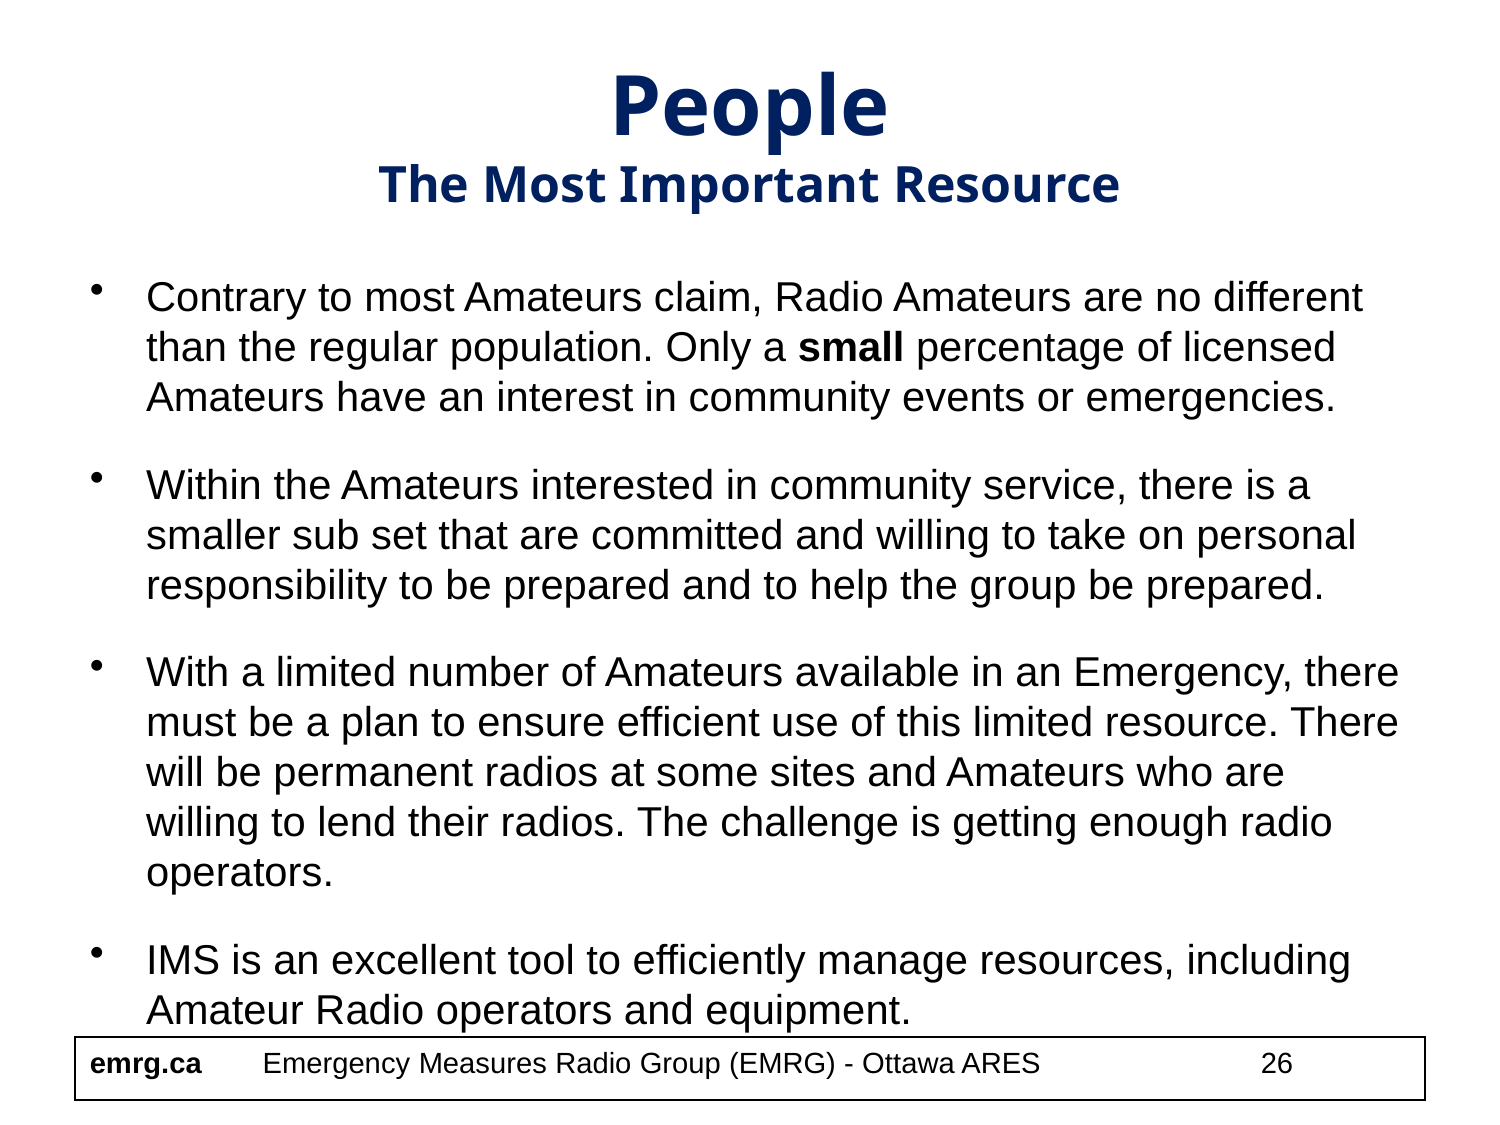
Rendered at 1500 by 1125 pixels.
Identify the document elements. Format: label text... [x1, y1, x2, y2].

slide_number <number> [1246, 1038, 1425, 1103]
text_box People The Most Important Resource [74, 45, 1425, 233]
footer Emergency Measures Radio Group (EMRG) - Ottawa ARES [247, 1038, 1238, 1103]
text_box Contrary to most Amateurs claim, Radio Amateurs are no different than the regular population. Only a small percentage of licensed Amateurs have an interest in community events or emergencies. Within the Amateurs interested in community service, there is a smaller sub set that are committed and willing to take on personal responsibility to be prepared and to help the group be prepared. With a limited number of Amateurs available in an Emergency, there must be a plan to ensure efficient use of this limited resource. There will be permanent radios at some sites and Amateurs who are willing to lend their radios. The challenge is getting enough radio operators. IMS is an excellent tool to efficiently manage resources, including Amateur Radio operators and equipment. [74, 262, 1425, 1038]
